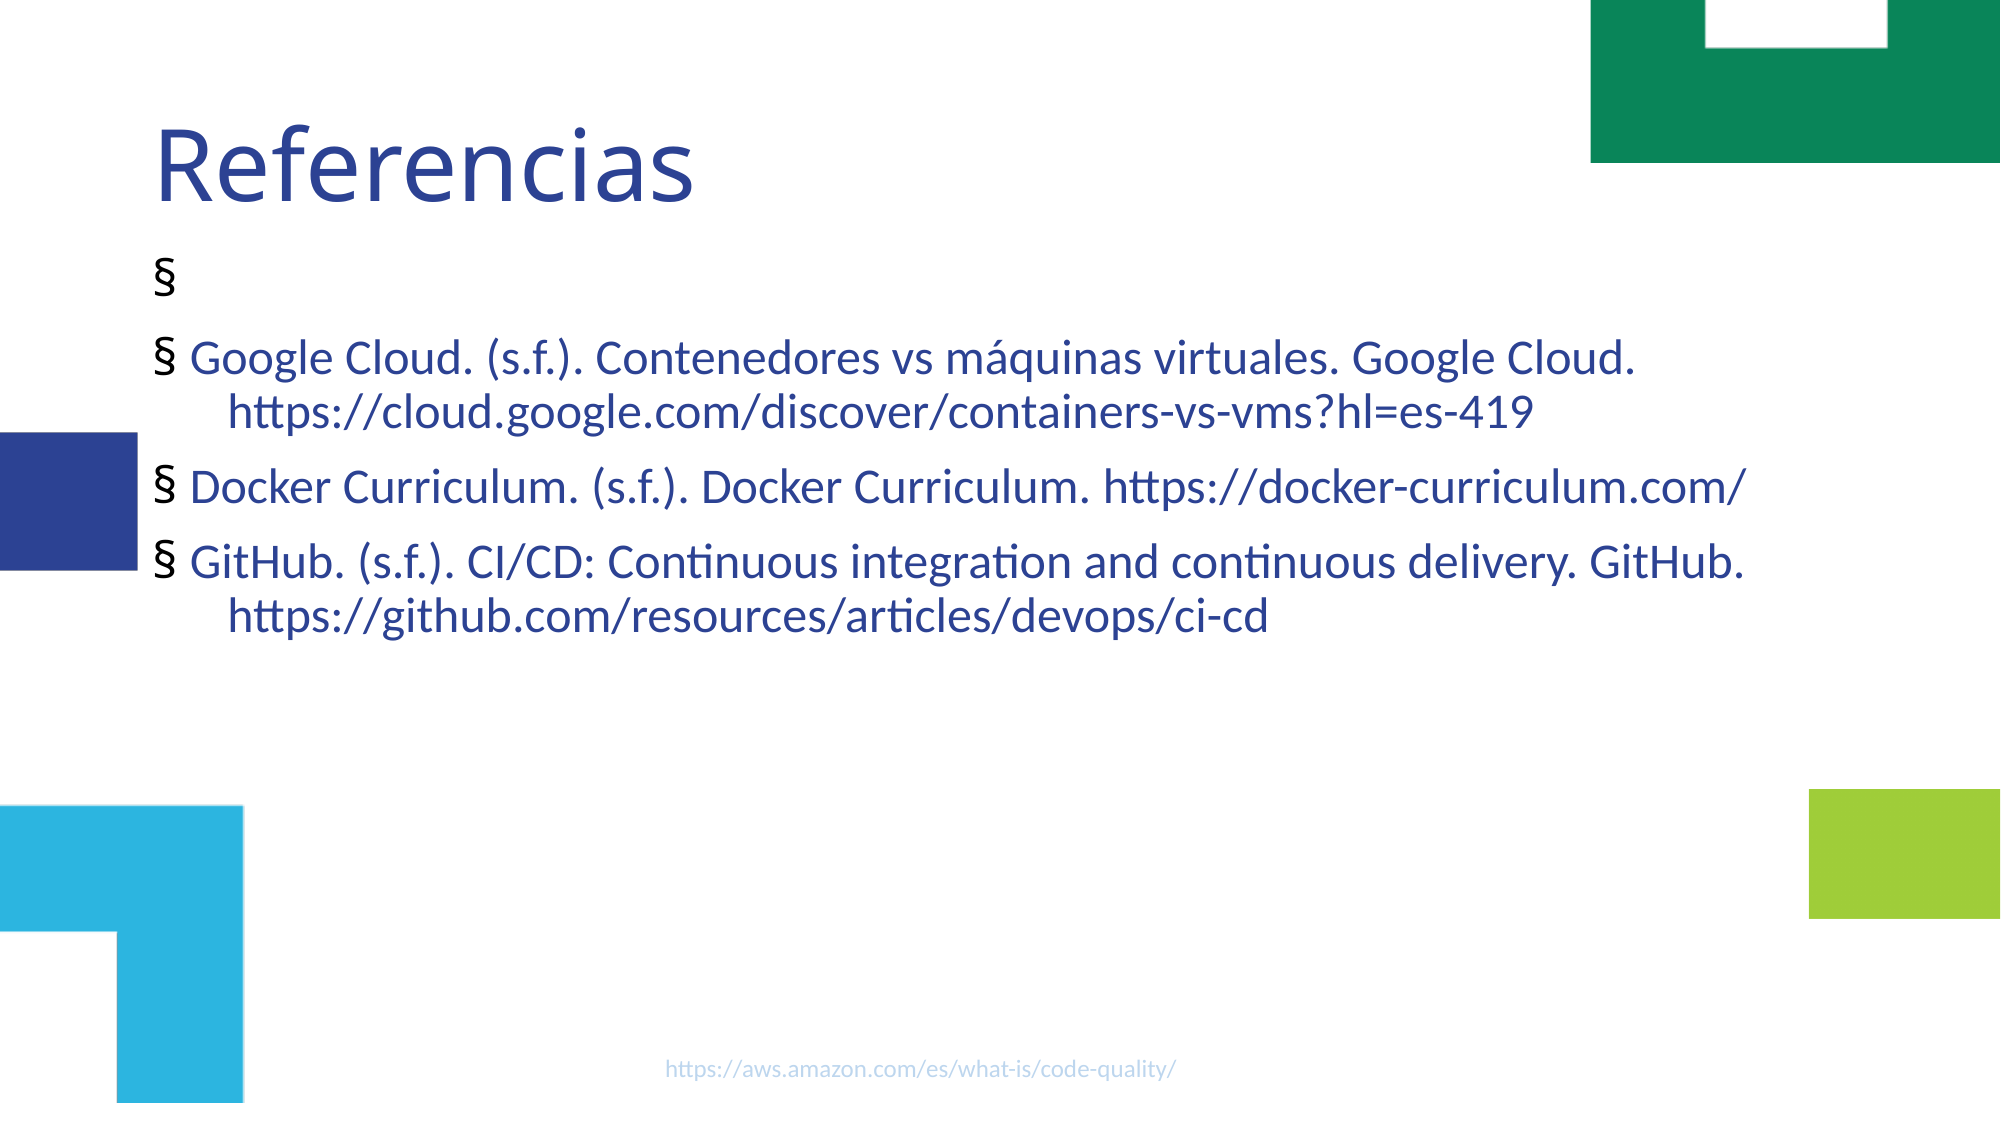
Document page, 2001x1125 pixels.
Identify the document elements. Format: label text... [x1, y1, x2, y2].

text_box https://aws.amazon.com/es/what-is/code-quality/ [650, 1044, 1739, 1091]
title Referencias [137, 59, 1863, 235]
list Google Cloud. (s.f.). Contenedores vs máquinas virtuales. Google Cloud. https://cloud.google.com/discover/containers-vs-vms?hl=es-419 Docker Curriculum. (s.f.). Docker Curriculum. https://docker-curriculum.com/ GitHub. (s.f.). CI/CD: Continuous integration and continuous delivery. GitHub. https://github.com/resources/articles/devops/ci-cd [137, 235, 1863, 928]
